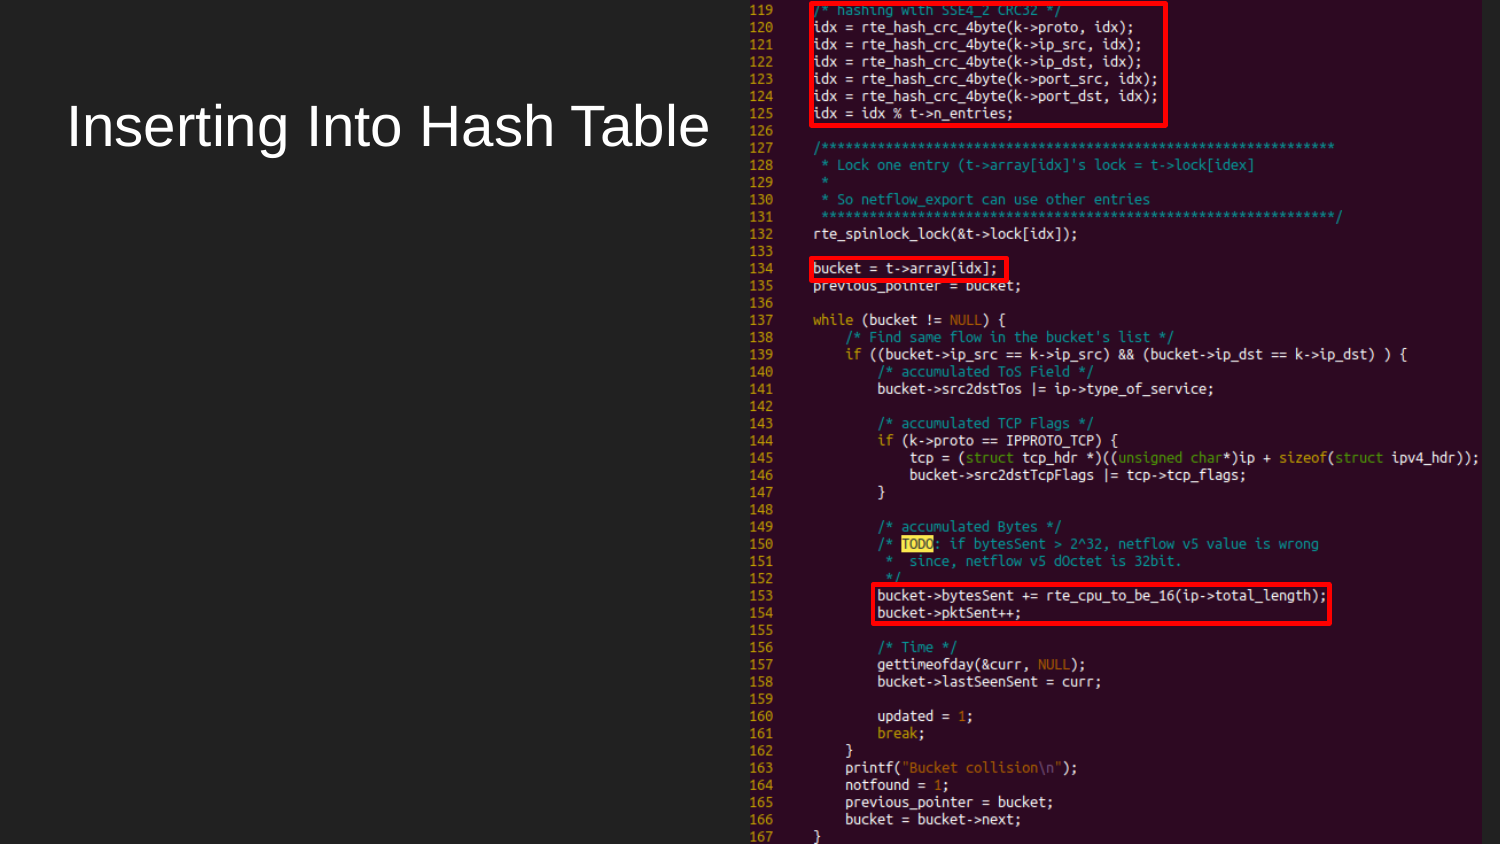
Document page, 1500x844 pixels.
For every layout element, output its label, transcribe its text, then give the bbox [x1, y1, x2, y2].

title Inserting Into Hash Table [51, 72, 750, 167]
picture [750, 0, 1482, 844]
